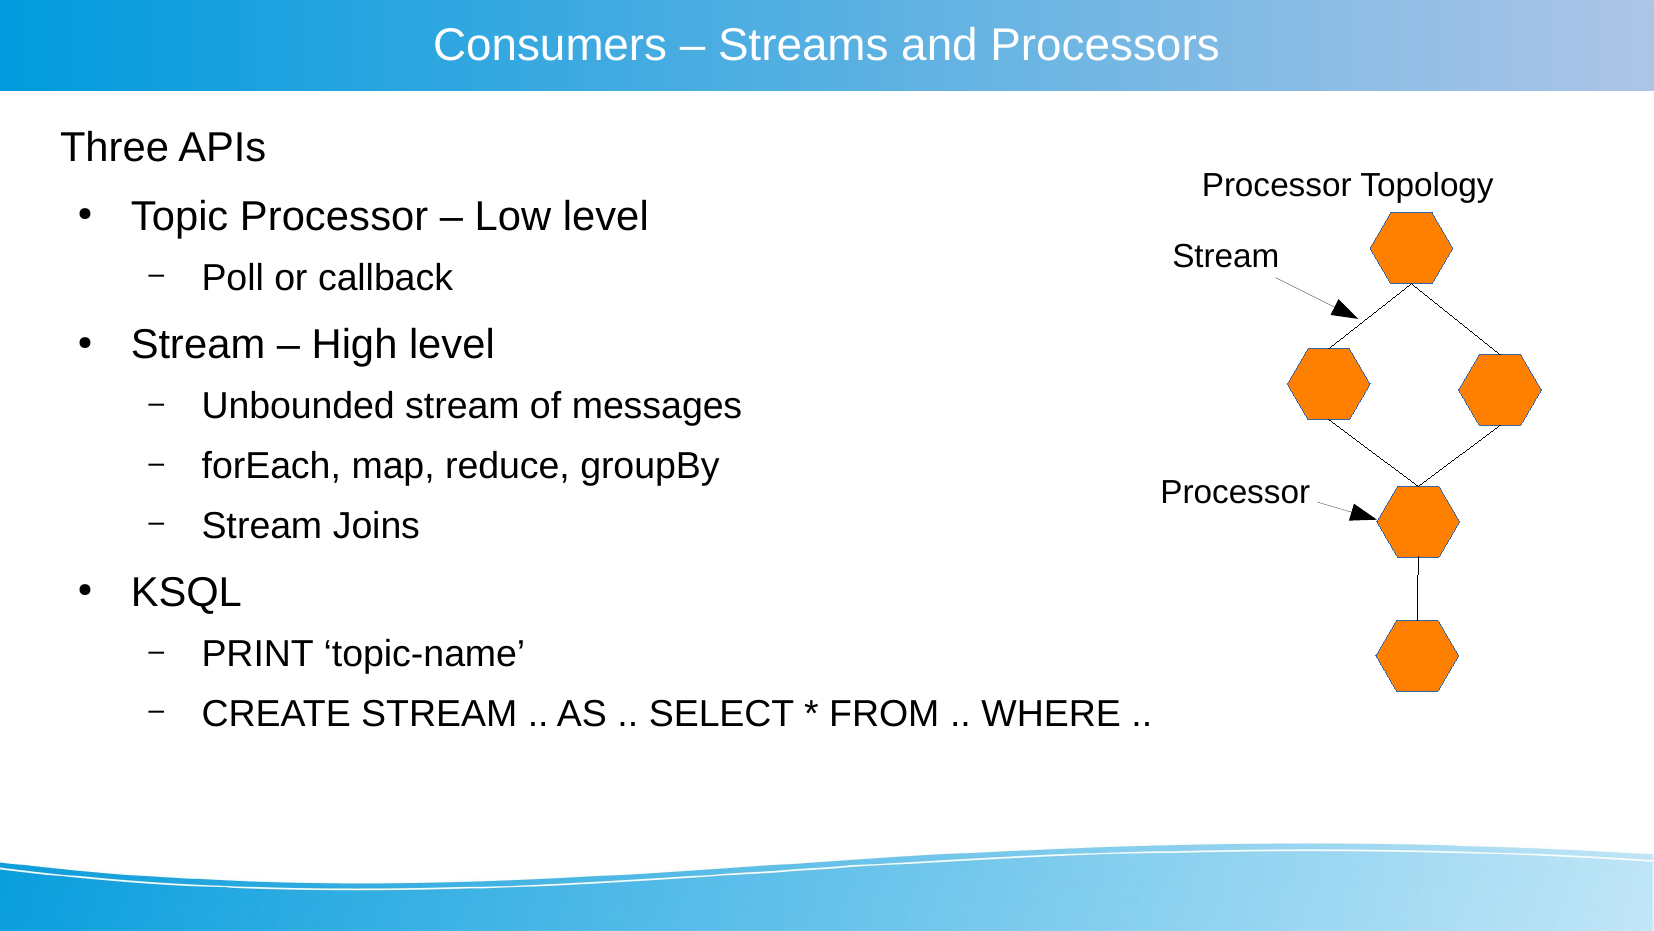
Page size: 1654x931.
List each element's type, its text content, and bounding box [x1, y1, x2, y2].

text_box Stream [1157, 230, 1317, 302]
picture [0, 843, 1654, 931]
text_box [1370, 231, 1453, 284]
text_box Processor Topology [1187, 158, 1583, 231]
title Consumers – Streams and Processors [82, 5, 1571, 85]
list Three APIs Topic Processor – Low level Poll or callback Stream – High level Unbounded stream of messages forEach, map, reduce, groupBy Stream Joins KSQL PRINT ‘topic-name’ CREATE STREAM .. AS .. SELECT * FROM .. WHERE .. [60, 123, 1591, 833]
text_box Processor [1145, 466, 1347, 519]
text_box [1458, 354, 1542, 426]
text_box [1375, 620, 1459, 692]
text_box [1287, 348, 1371, 420]
text_box [1376, 486, 1460, 558]
